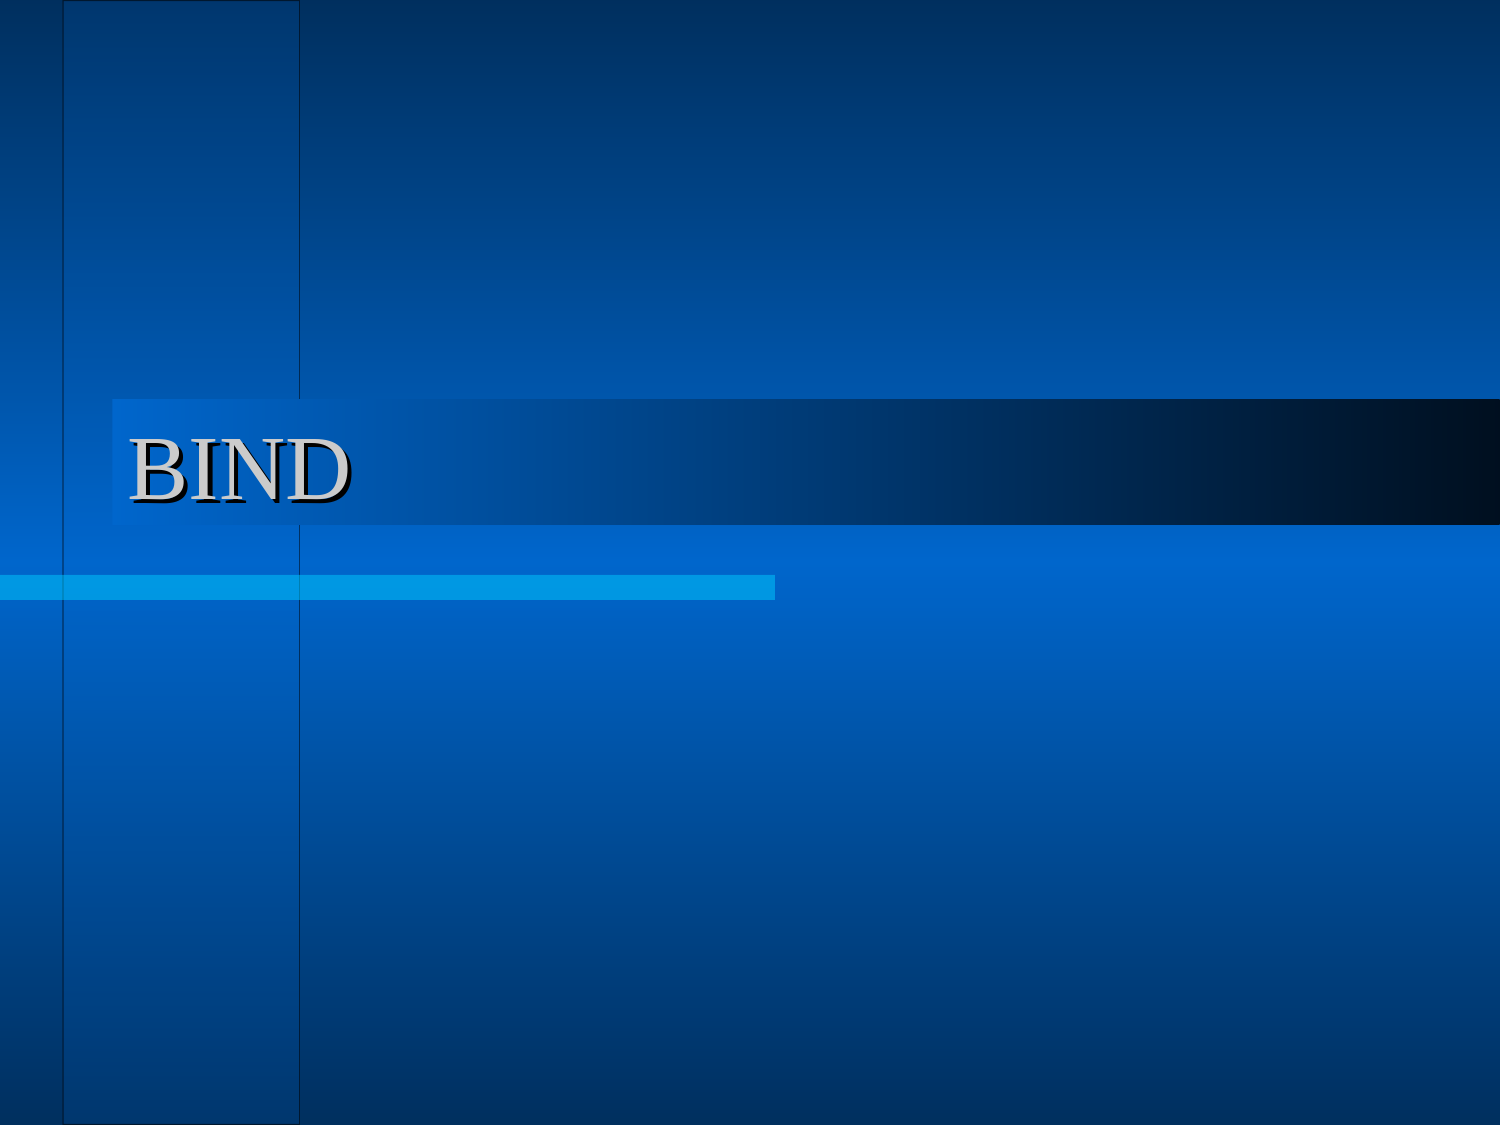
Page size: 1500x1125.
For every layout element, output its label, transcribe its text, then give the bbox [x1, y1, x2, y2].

title BIND [112, 374, 1388, 563]
